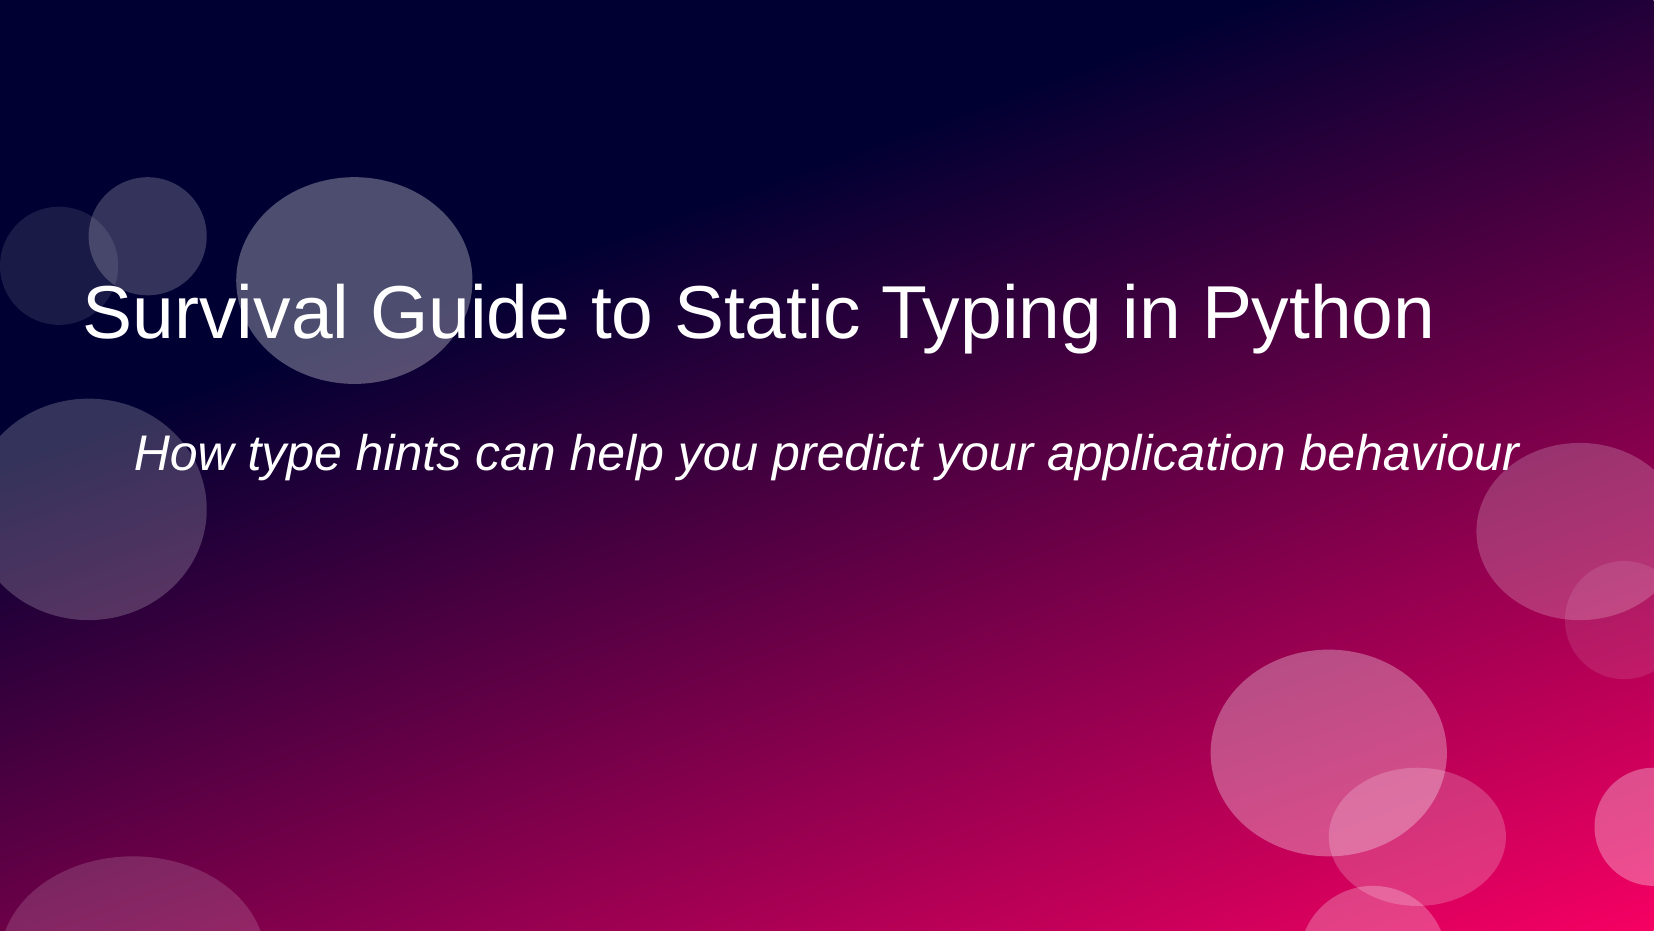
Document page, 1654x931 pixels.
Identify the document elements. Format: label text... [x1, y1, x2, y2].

title Survival Guide to Static Typing in Python [82, 234, 1571, 390]
subtitle How type hints can help you predict your application behaviour [82, 425, 1571, 758]
